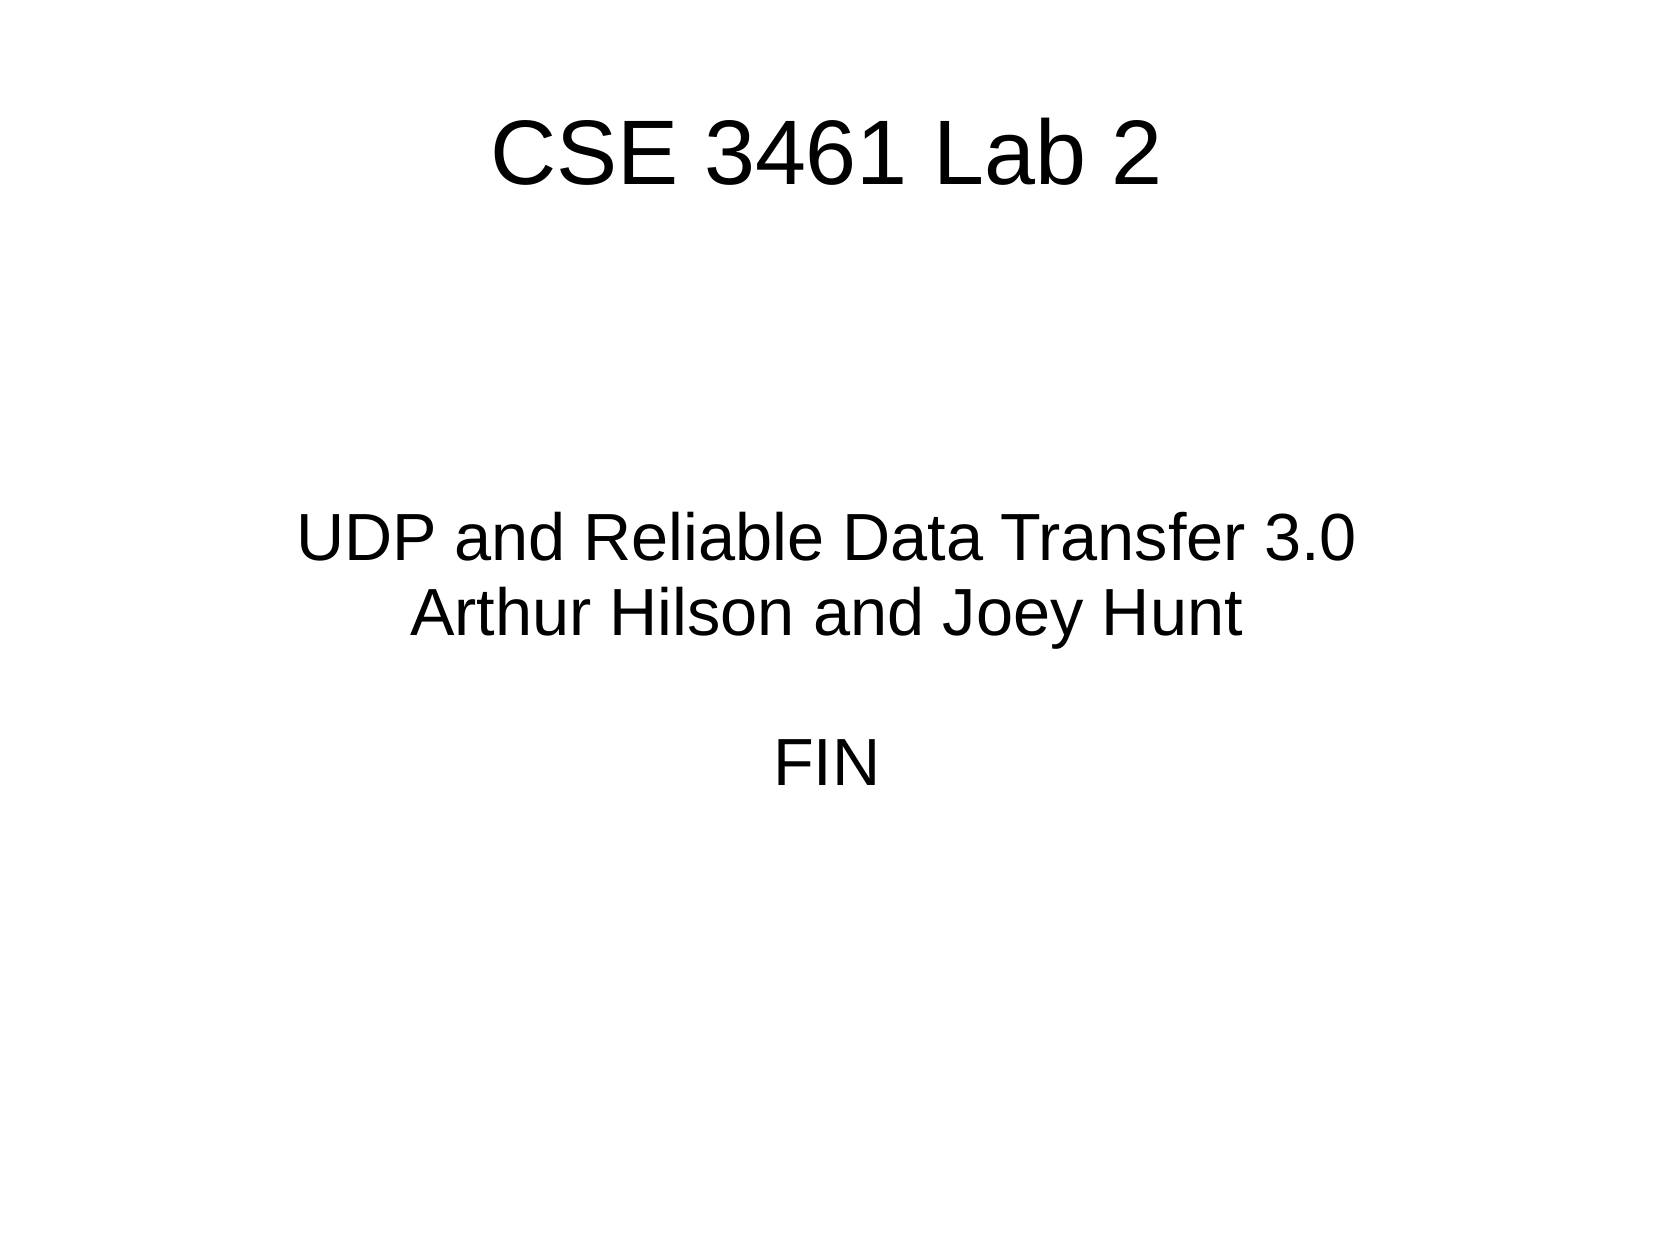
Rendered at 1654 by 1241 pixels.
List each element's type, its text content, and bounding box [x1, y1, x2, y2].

subtitle UDP and Reliable Data Transfer 3.0 Arthur Hilson and Joey Hunt FIN [82, 290, 1571, 1010]
title CSE 3461 Lab 2 [82, 49, 1571, 257]
